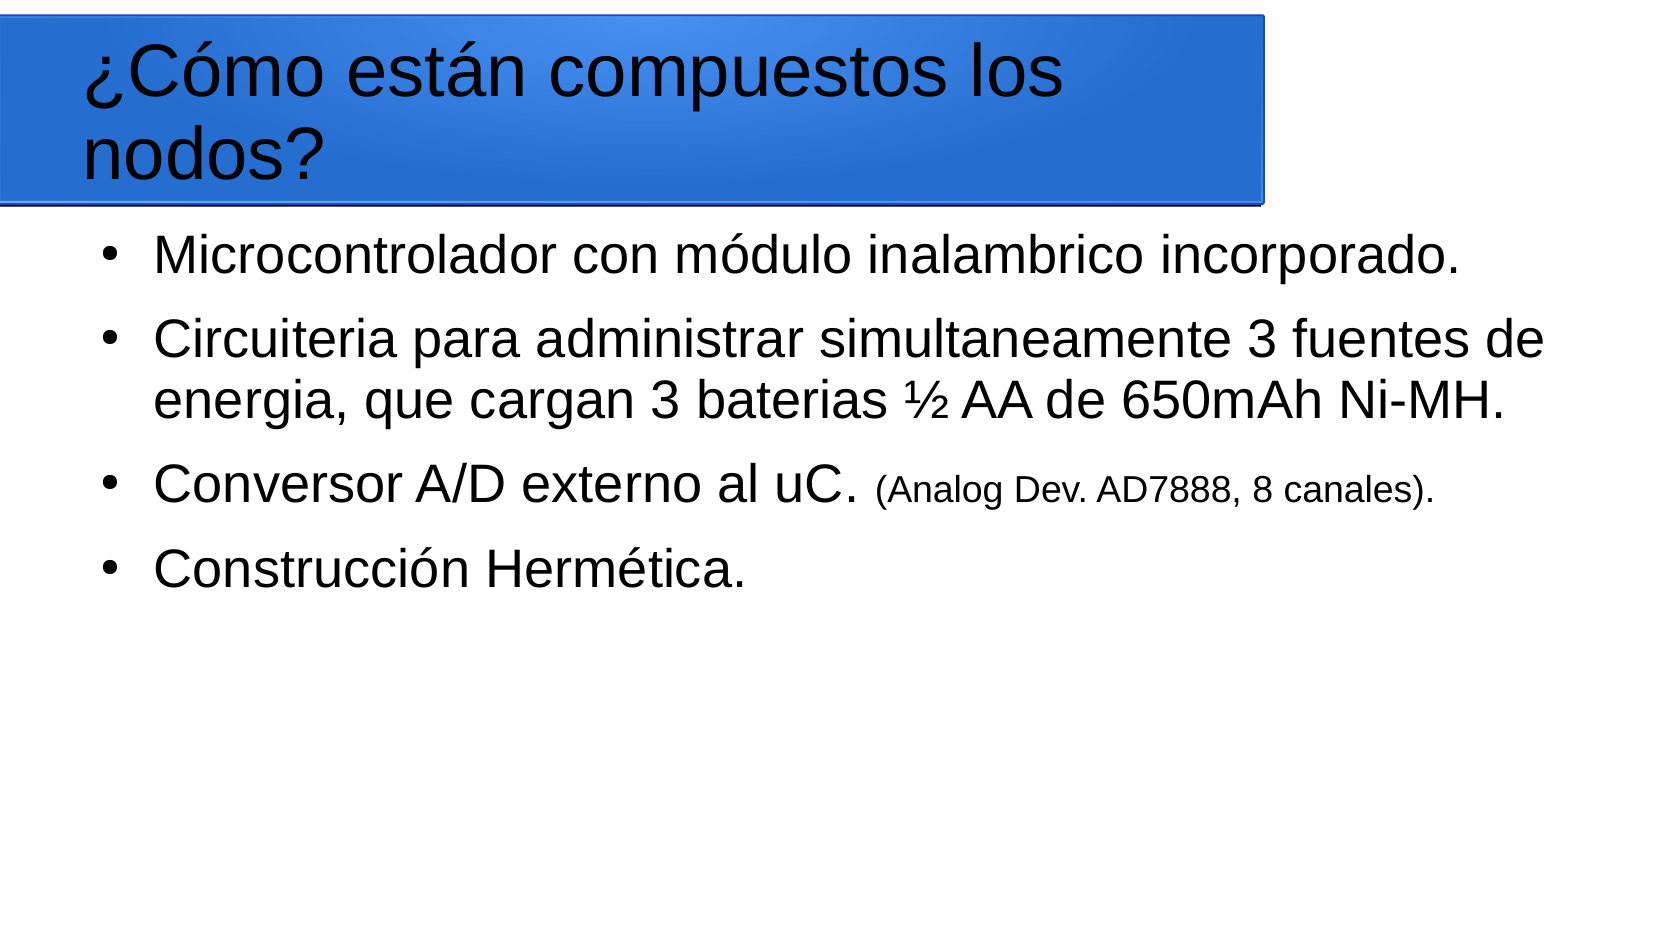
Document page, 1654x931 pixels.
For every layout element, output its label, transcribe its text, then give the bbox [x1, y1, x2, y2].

title ¿Cómo están compuestos los nodos? [82, 29, 1235, 196]
list Microcontrolador con módulo inalambrico incorporado. Circuiteria para administrar simultaneamente 3 fuentes de energia, que cargan 3 baterias ½ AA de 650mAh Ni-MH. Conversor A/D externo al uC. (Analog Dev. AD7888, 8 canales). Construcción Hermética. [82, 224, 1571, 764]
